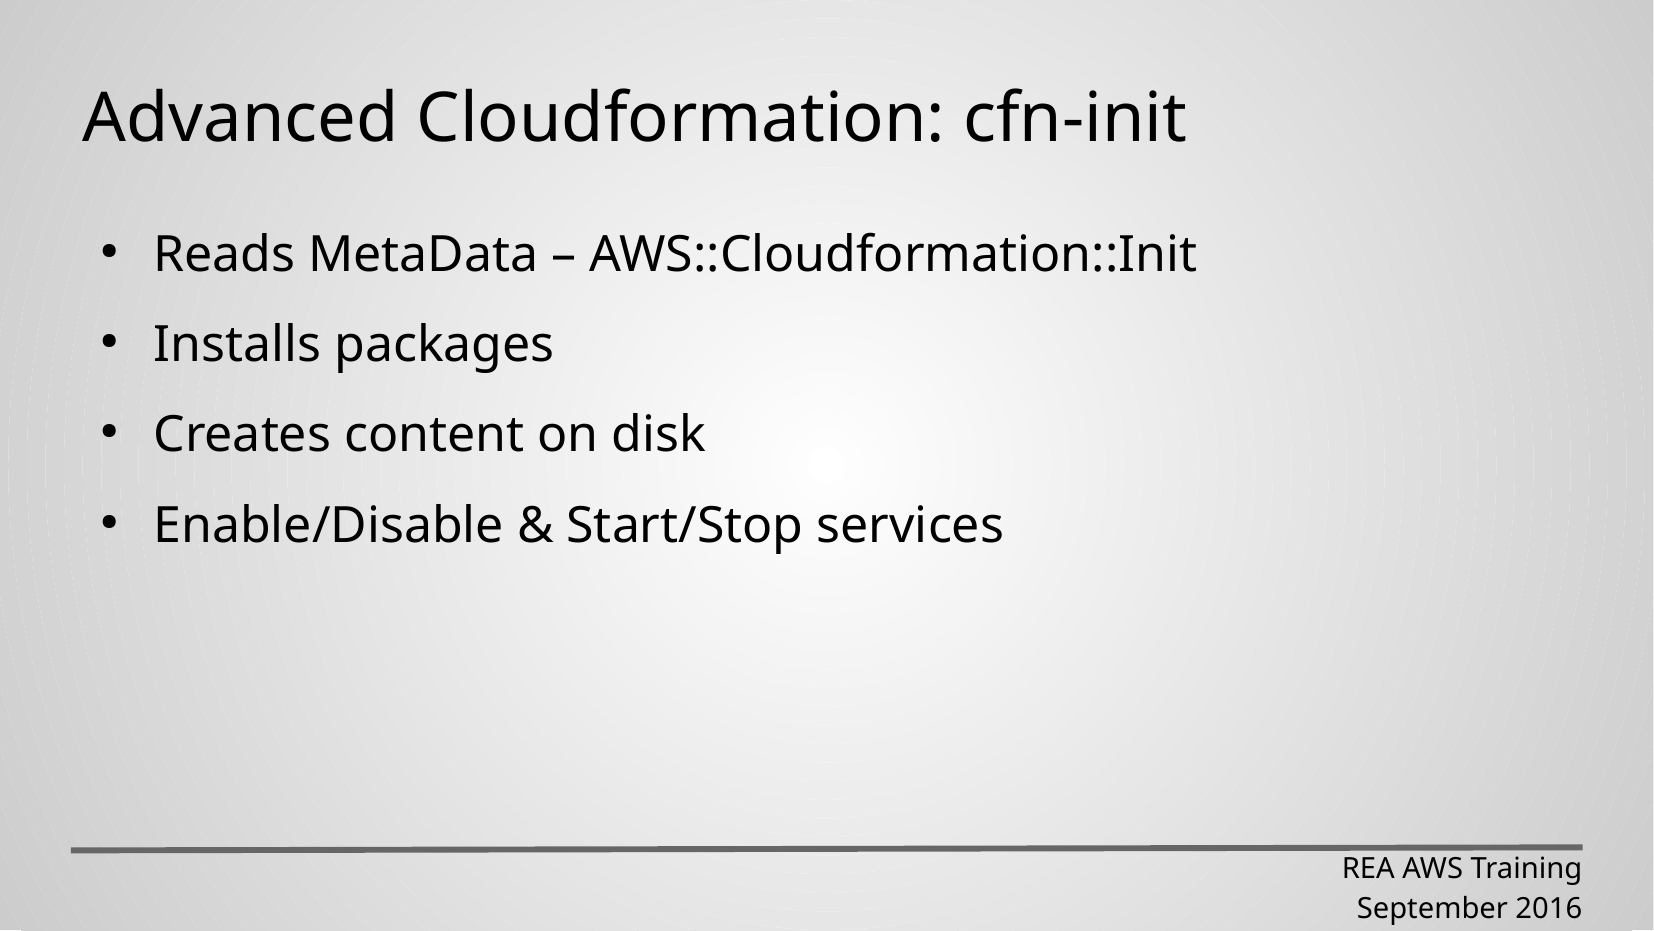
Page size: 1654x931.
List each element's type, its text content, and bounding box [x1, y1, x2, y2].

list Reads MetaData – AWS::Cloudformation::Init Installs packages Creates content on disk Enable/Disable & Start/Stop services [82, 217, 1571, 827]
title Advanced Cloudformation: cfn-init [82, 37, 1571, 193]
